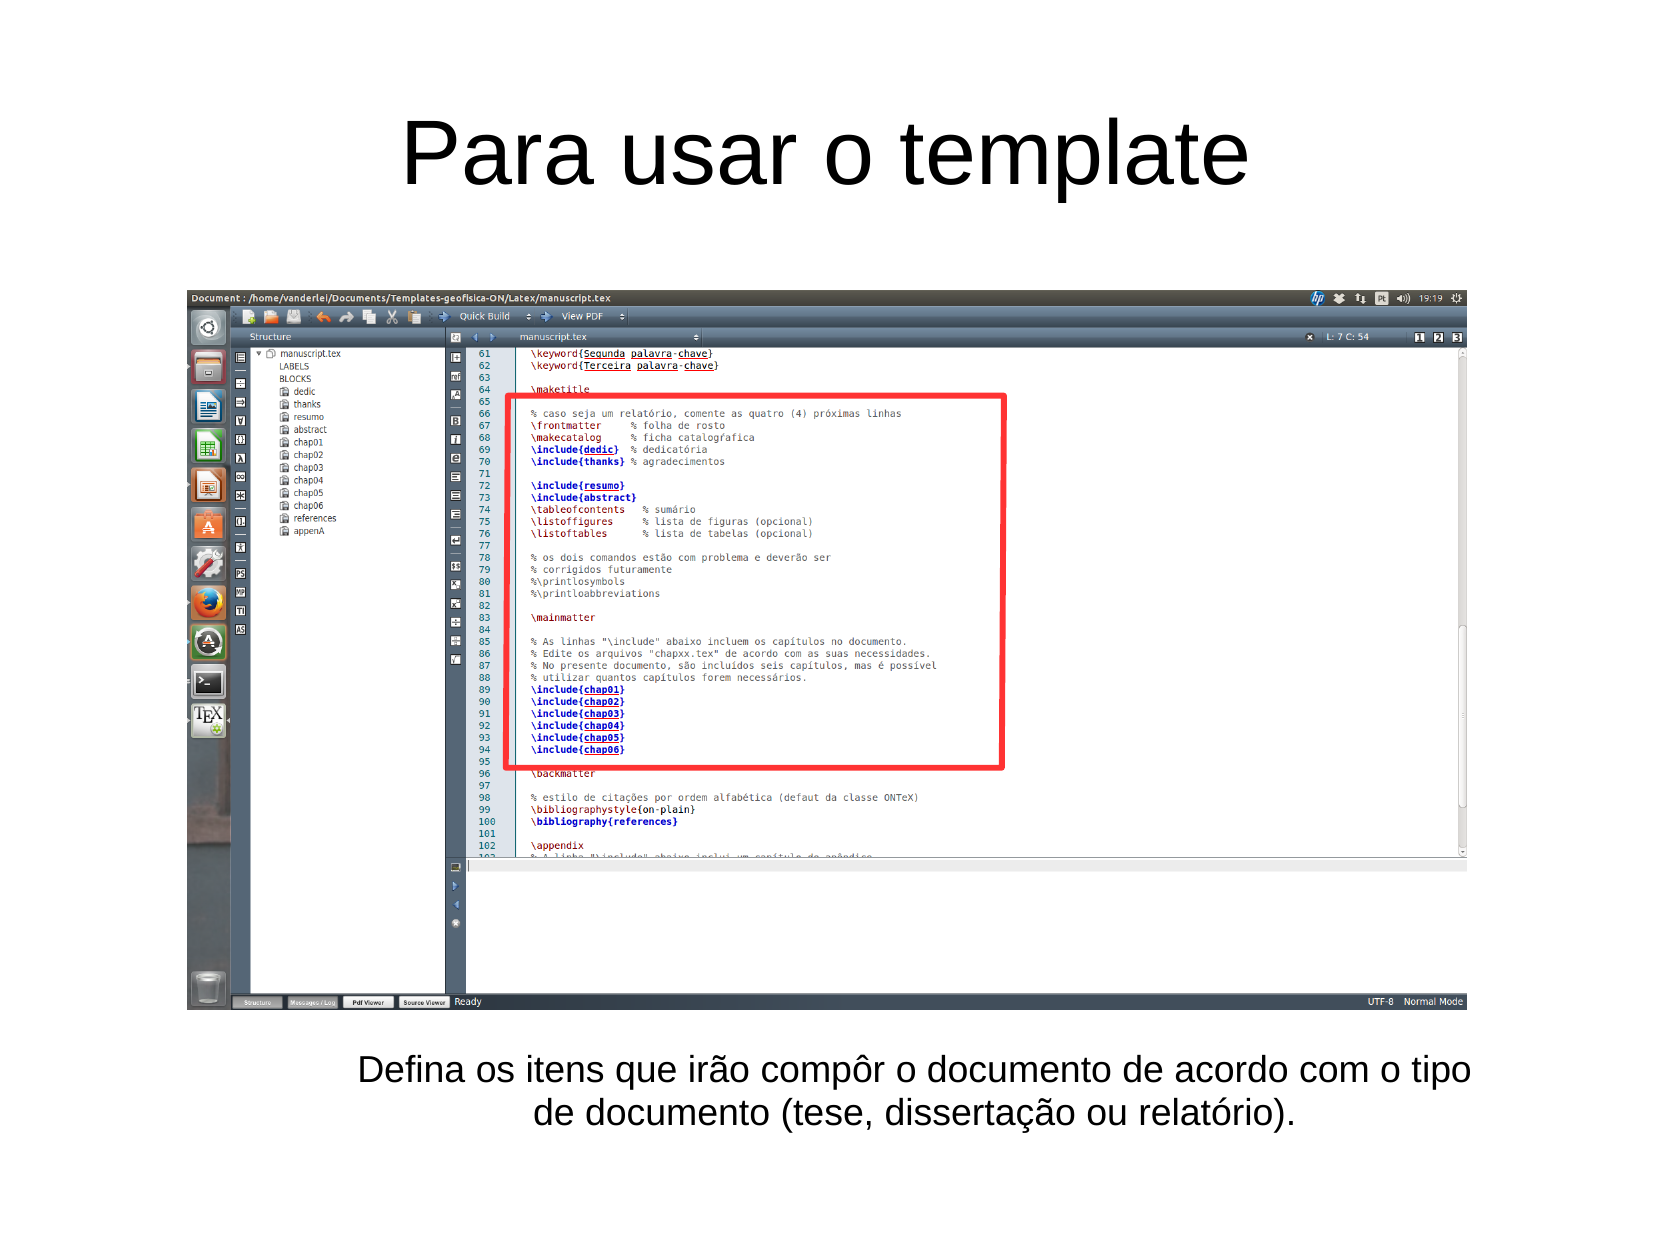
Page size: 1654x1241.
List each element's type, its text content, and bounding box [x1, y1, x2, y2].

picture [187, 290, 1467, 1010]
text_box Defina os itens que irão compôr o documento de acordo com o tipo de documento (tese, dissertação ou relatório). [342, 1041, 1512, 1141]
title Para usar o template [82, 49, 1571, 257]
